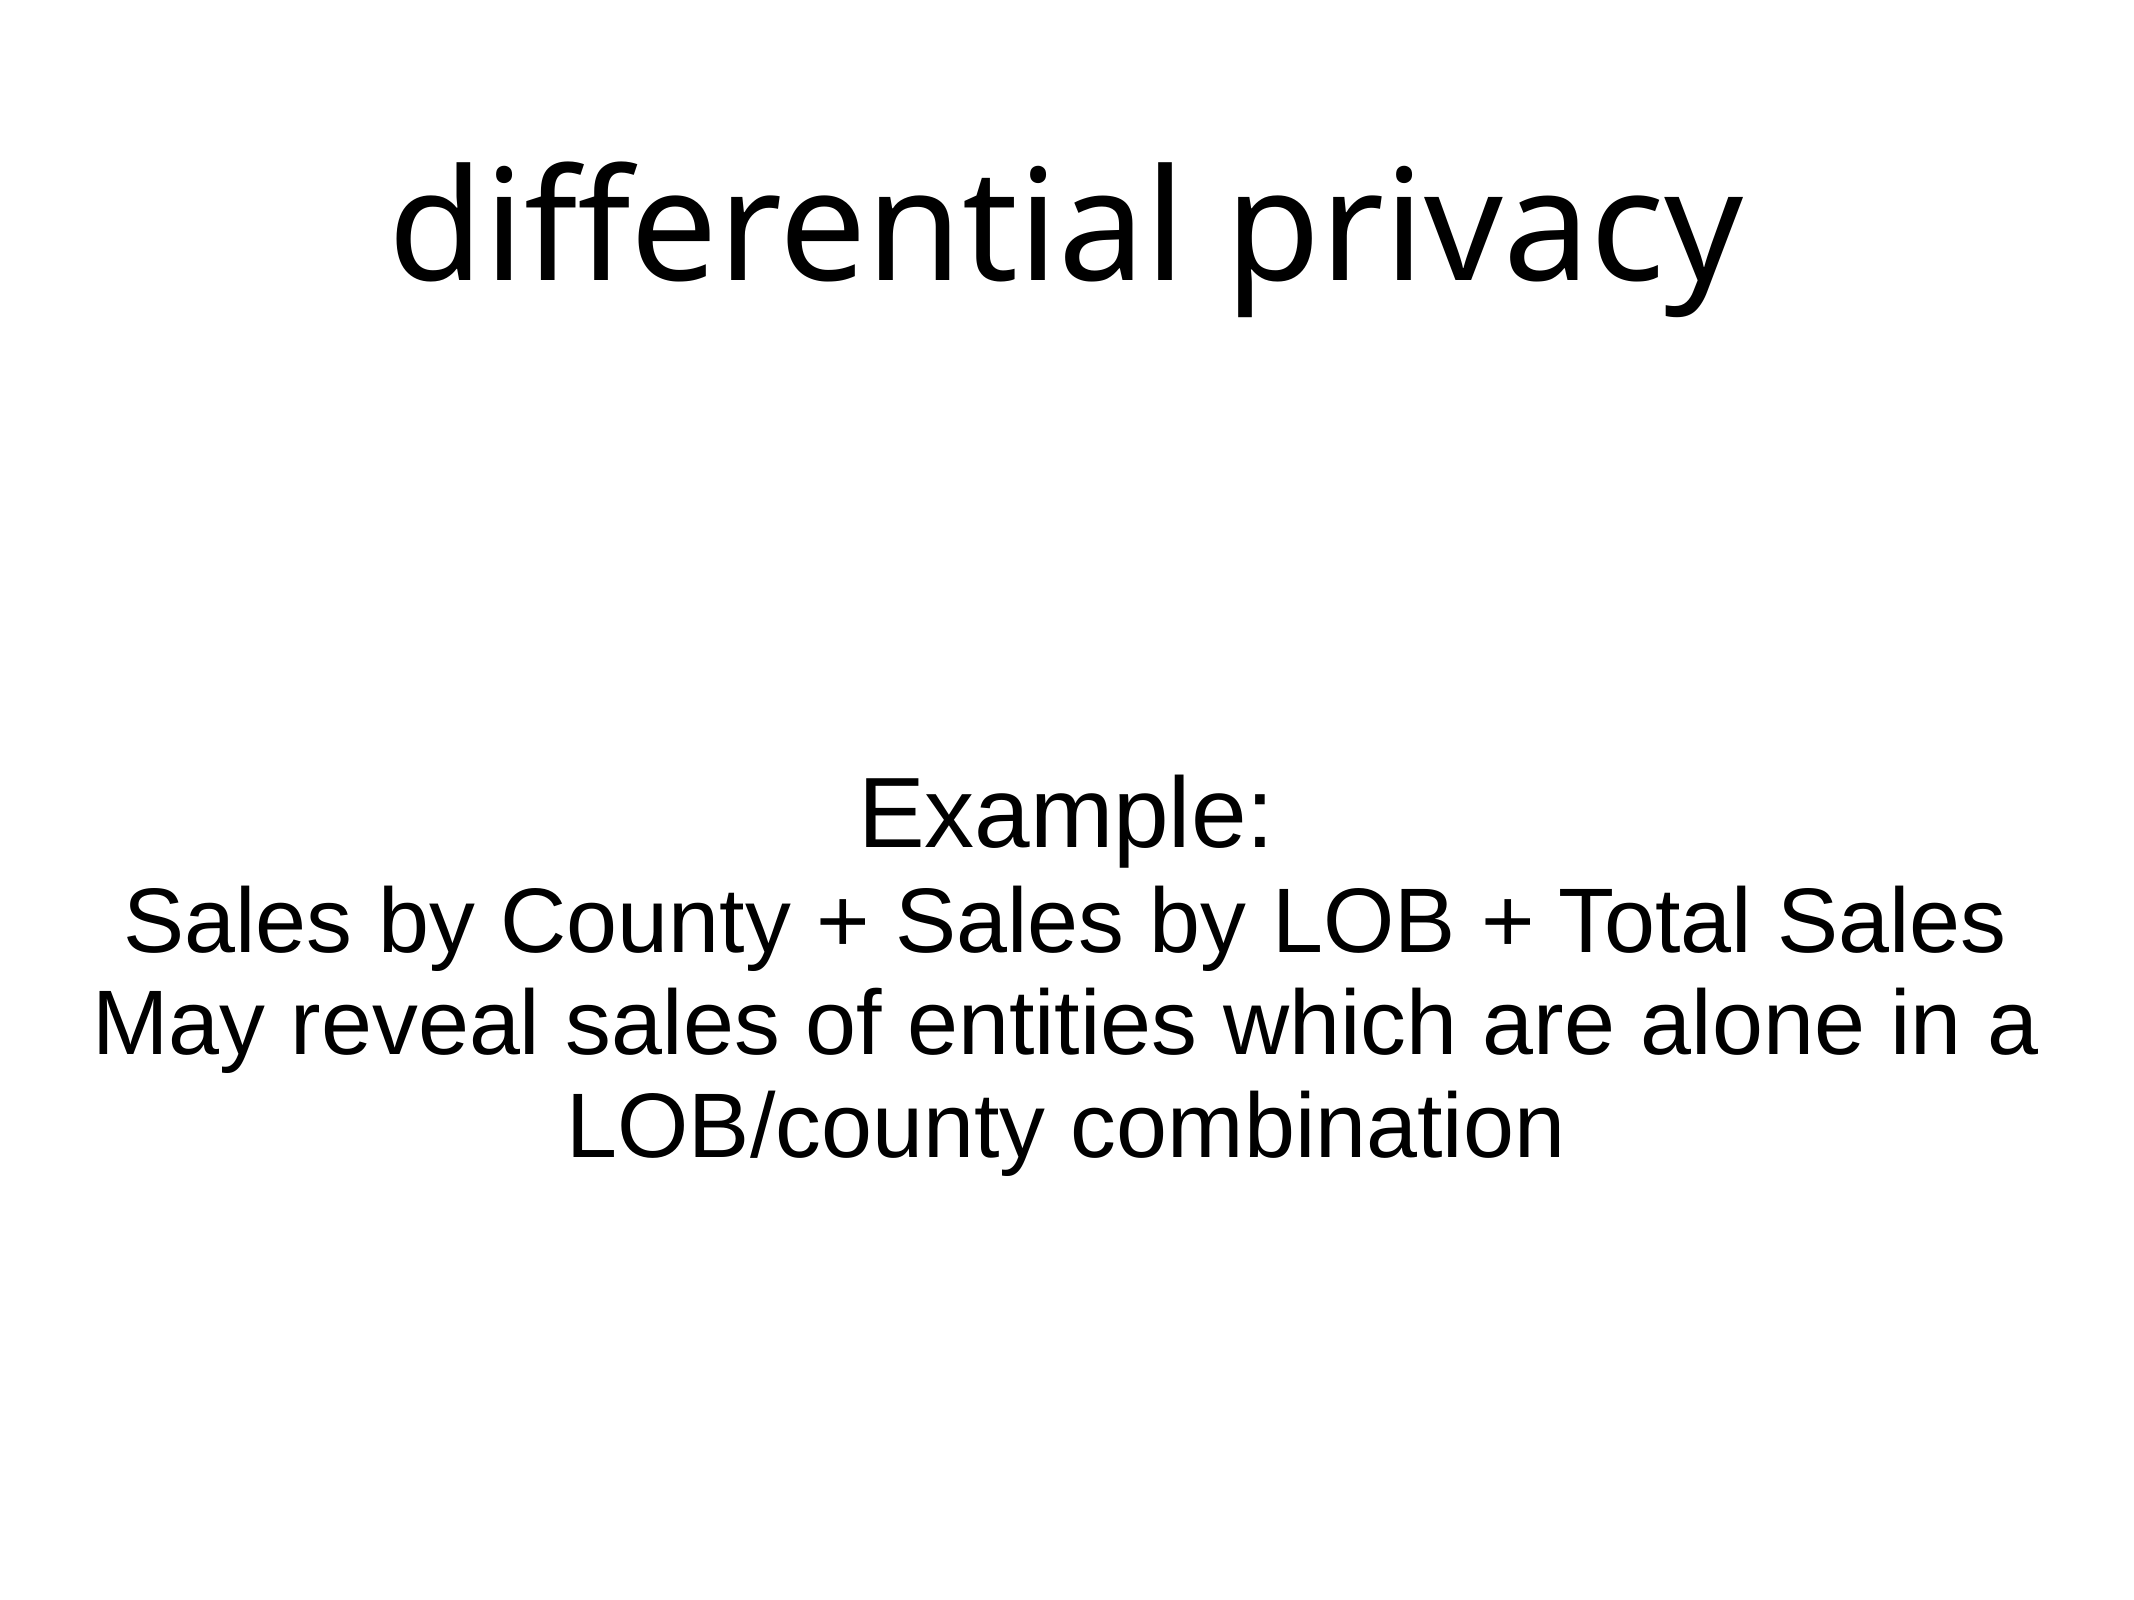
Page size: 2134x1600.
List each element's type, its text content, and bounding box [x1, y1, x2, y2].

text_box Example: Sales by County + Sales by LOB + Total Sales May reveal sales of entities which are alone in a LOB/county combination [0, 750, 2134, 1227]
title differential privacy [156, 41, 1978, 396]
